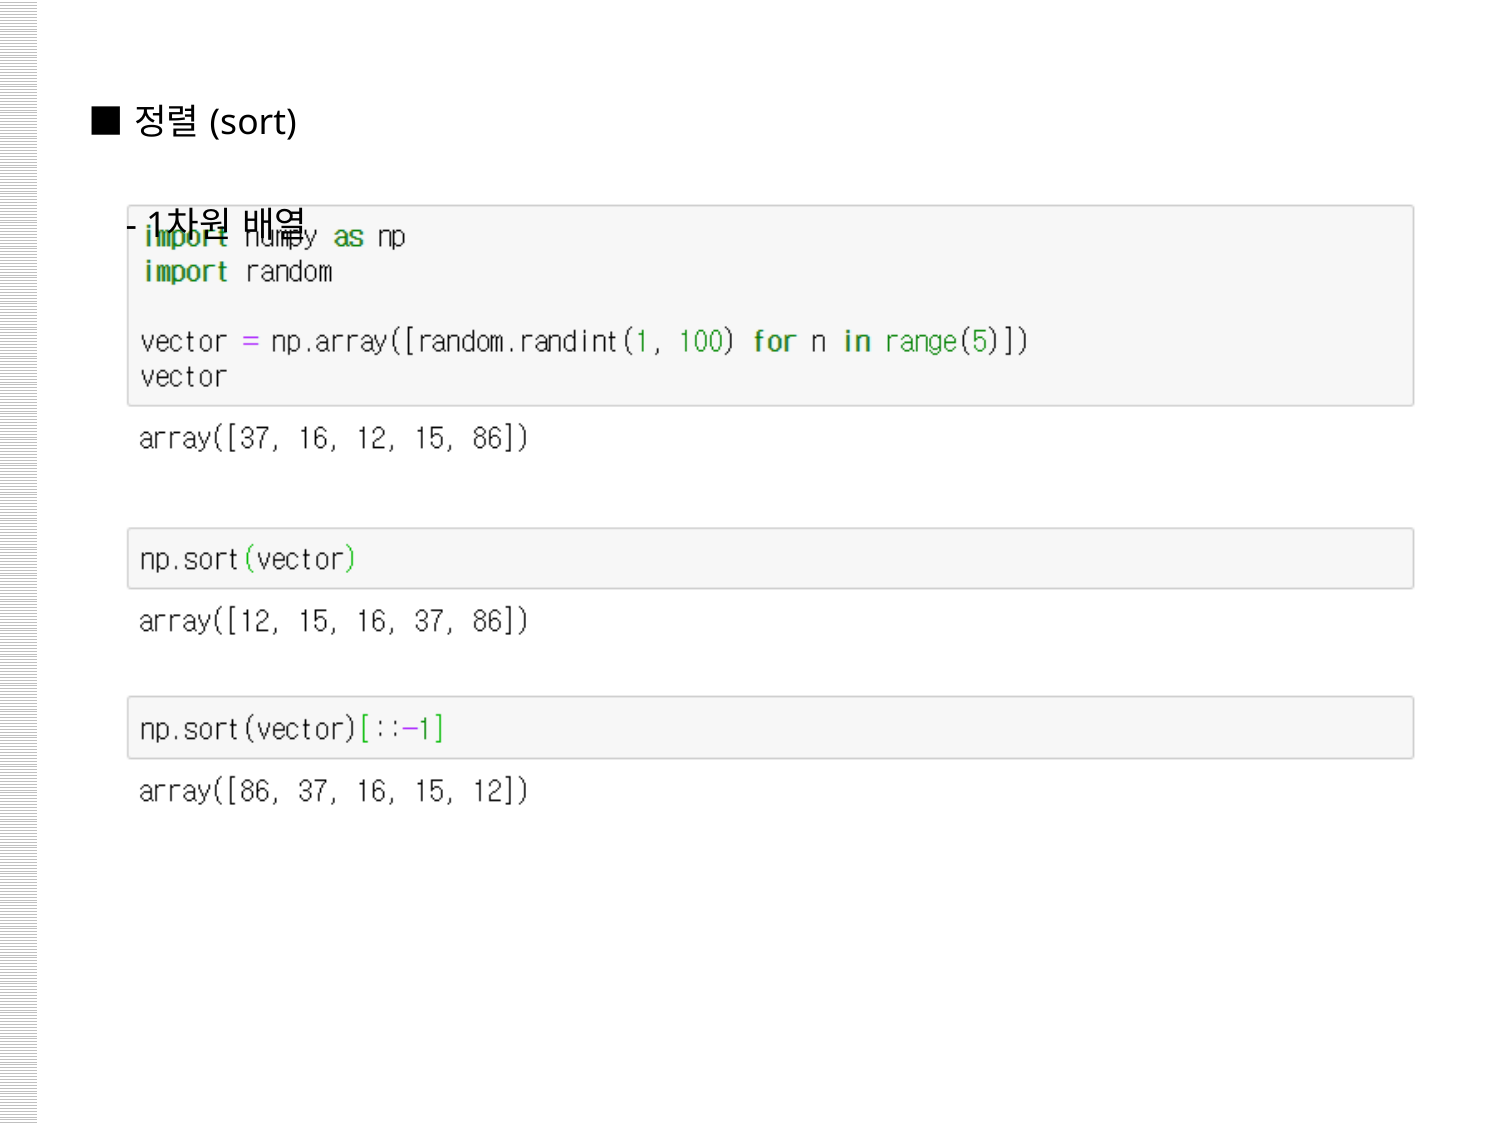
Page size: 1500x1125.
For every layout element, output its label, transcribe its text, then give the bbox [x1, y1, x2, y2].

picture [124, 521, 1418, 655]
picture [124, 691, 1418, 825]
text_box ■ 정렬 (sort) - 1차원 배열 [73, 33, 1453, 990]
